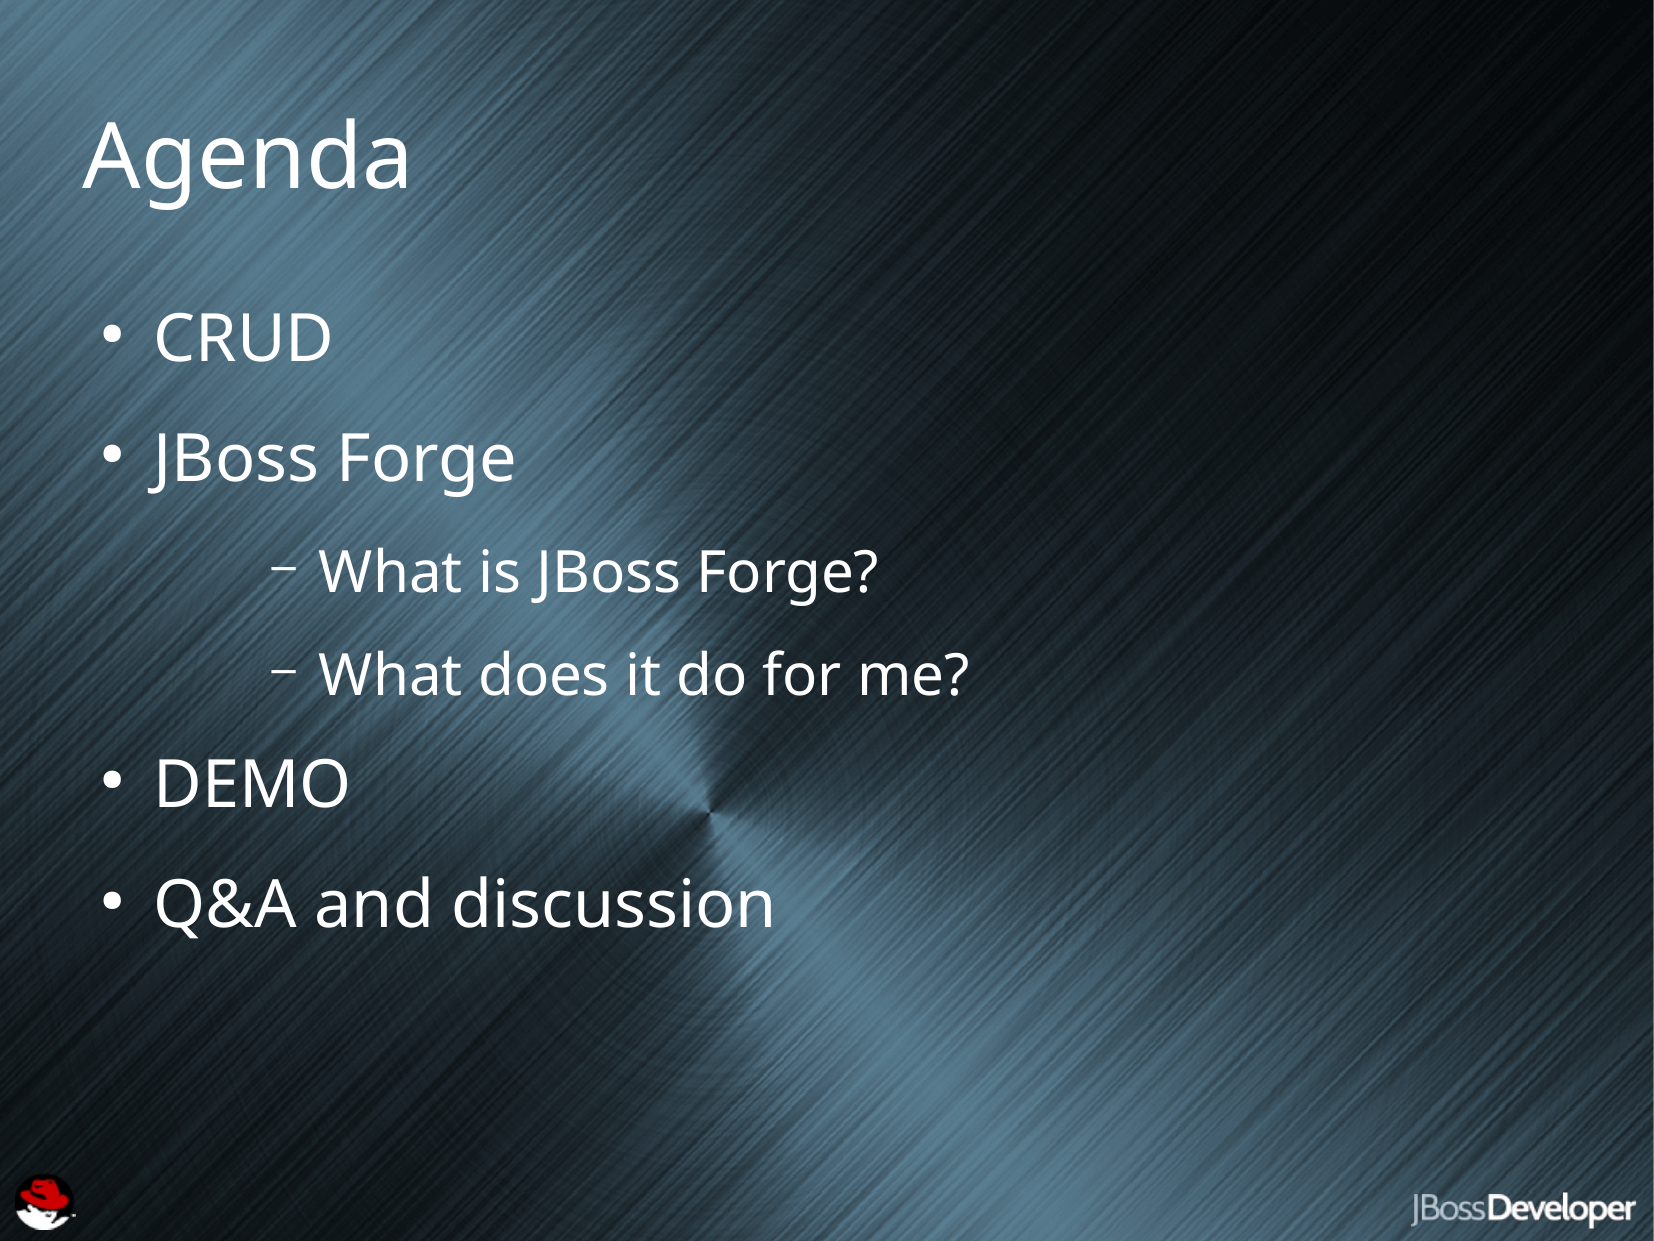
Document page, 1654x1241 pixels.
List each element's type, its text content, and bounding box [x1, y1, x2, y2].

title Agenda [82, 49, 1571, 257]
list CRUD JBoss Forge What is JBoss Forge? What does it do for me? DEMO Q&A and discussion [82, 290, 1571, 1109]
picture [0, 0, 1654, 1241]
